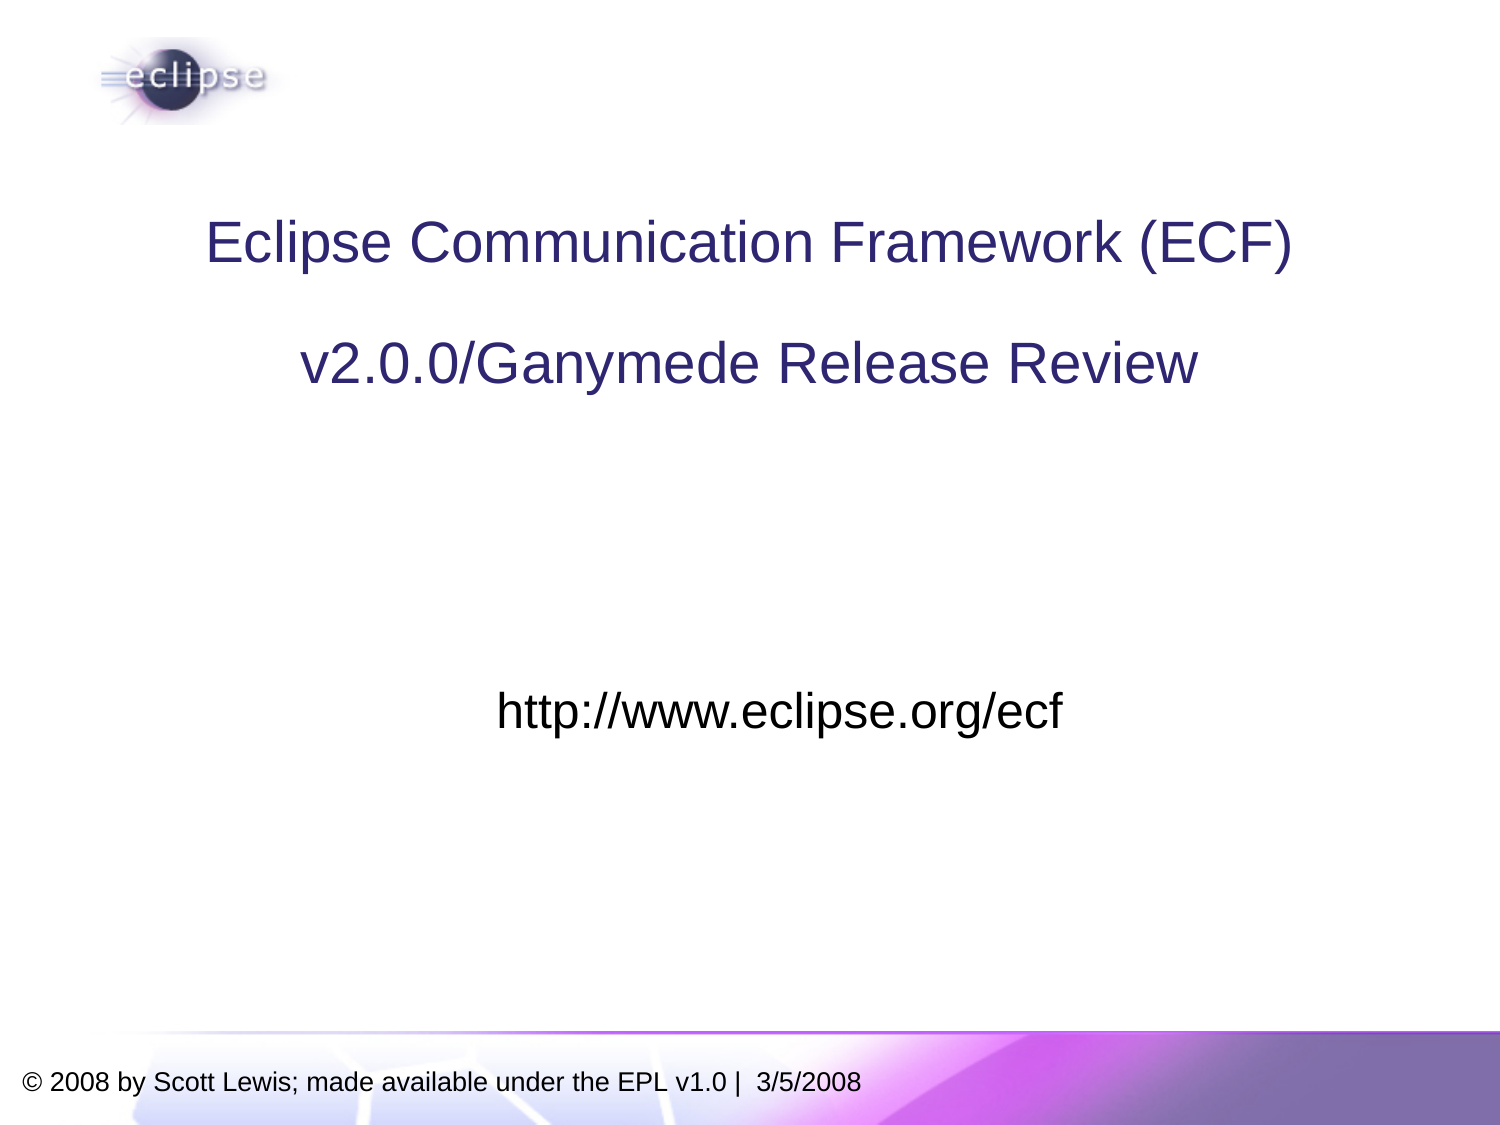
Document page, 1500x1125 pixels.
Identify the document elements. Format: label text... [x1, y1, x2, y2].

picture [75, 37, 299, 125]
subtitle http://www.eclipse.org/ecf [112, 515, 1388, 912]
picture [0, 1031, 1500, 1125]
title Eclipse Communication Framework (ECF) v2.0.0/Ganymede Release Review [112, 112, 1388, 515]
